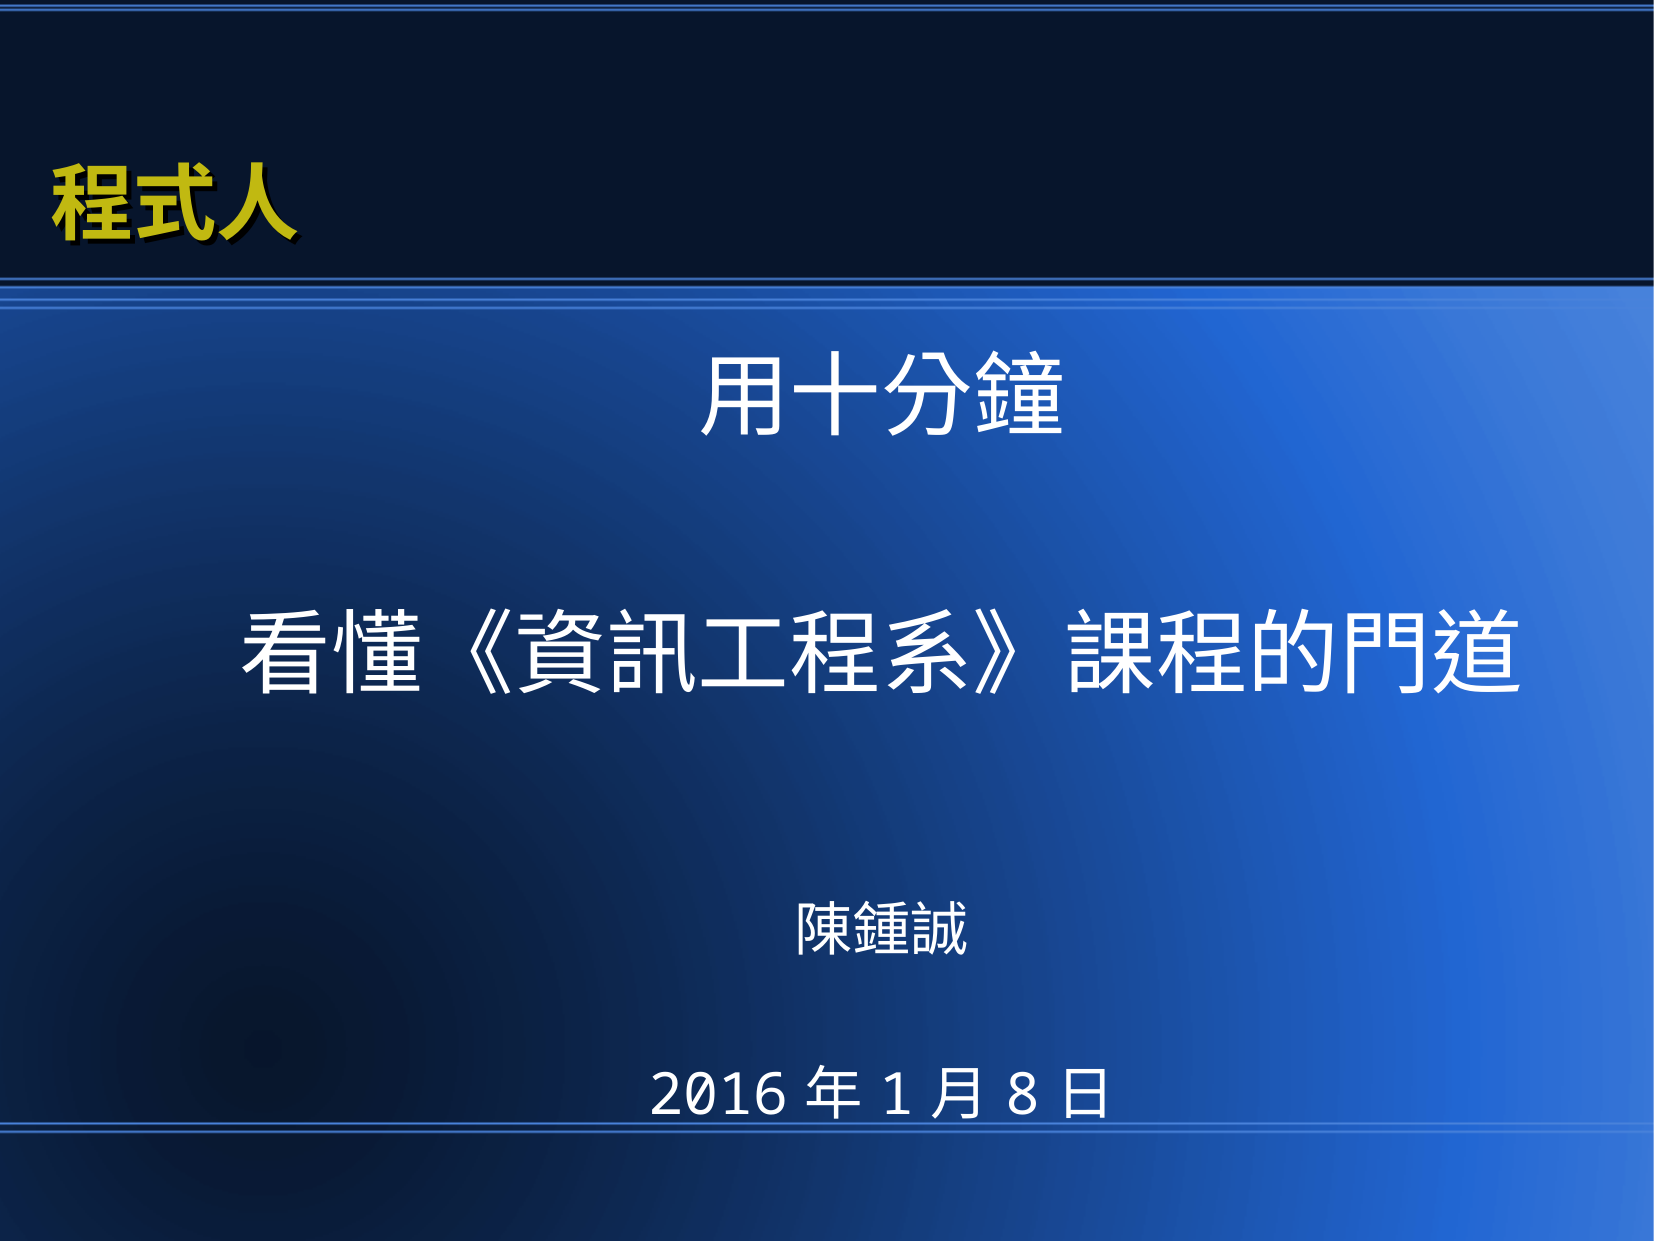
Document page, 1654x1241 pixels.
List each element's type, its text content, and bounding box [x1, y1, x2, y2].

text_box 程式人 [35, 129, 378, 325]
picture [0, 0, 1654, 1241]
subtitle 用十分鐘 看懂《資訊工程系》課程的門道 陳鍾誠 2016年1月8日 [137, 342, 1626, 1110]
